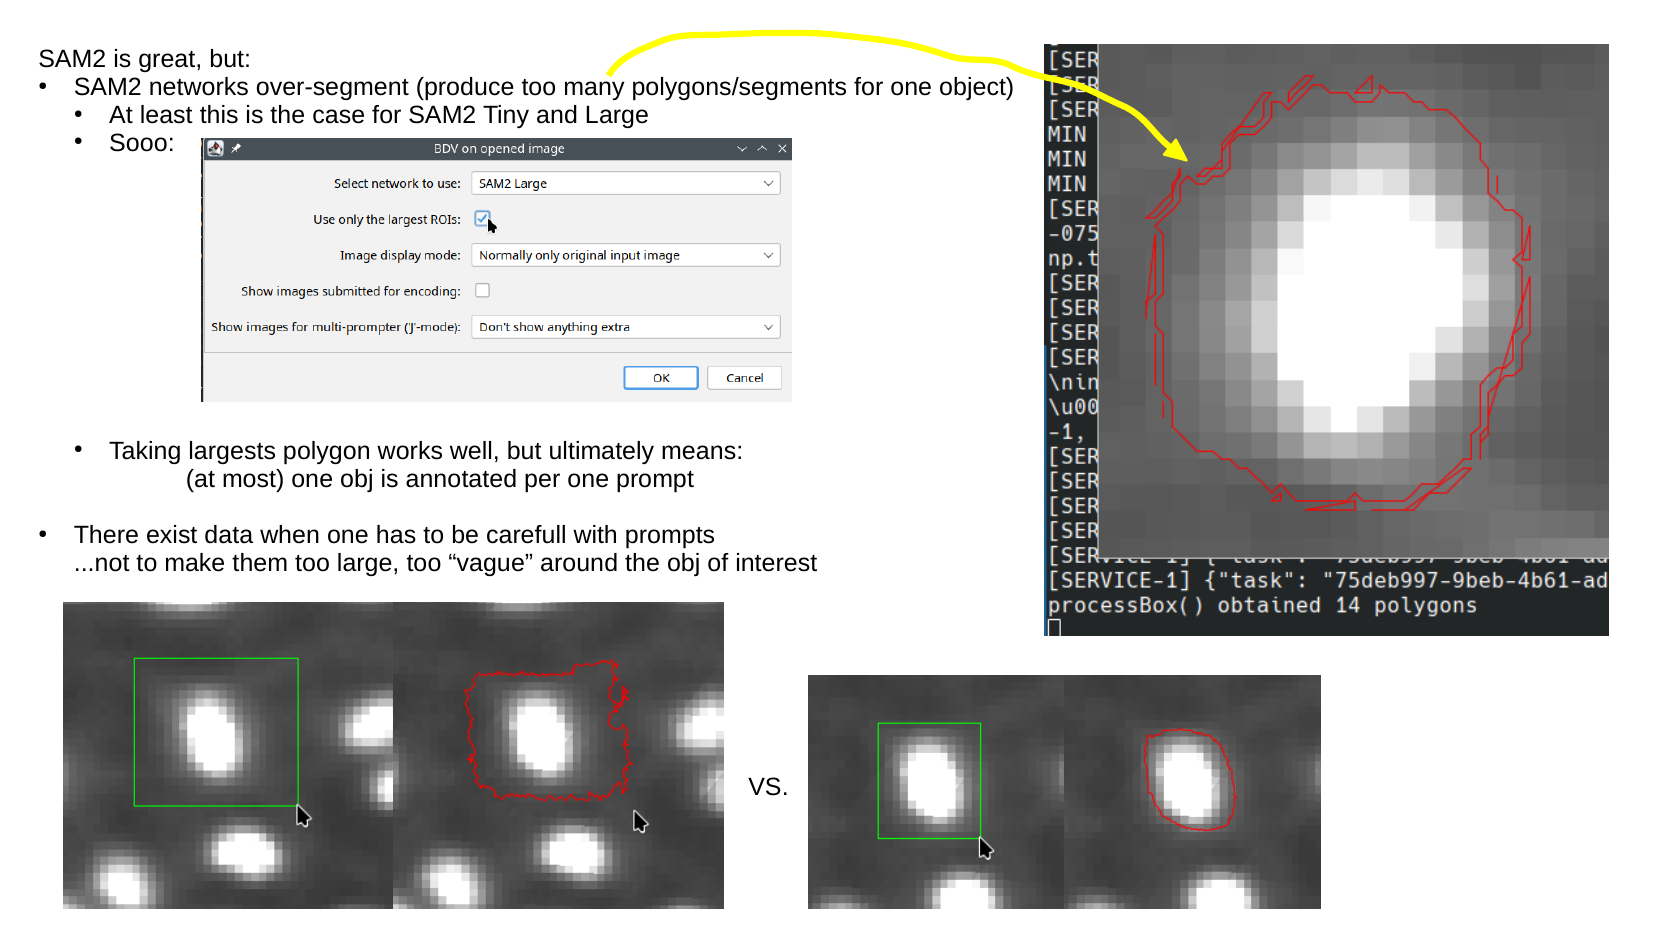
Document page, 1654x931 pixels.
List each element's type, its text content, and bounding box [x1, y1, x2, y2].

picture [1044, 44, 1609, 636]
picture [201, 138, 792, 403]
picture [808, 675, 1321, 909]
subtitle SAM2 is great, but: SAM2 networks over-segment (produce too many polygons/segments for one object) At least this is the case for SAM2 Tiny and Large Sooo: Taking largests polygon works well, but ultimately means: (at most) one obj is annotated per one prompt There exist data when one has to be carefull with prompts ...not to make them too large, too “vague” around the obj of interest VS. [38, 44, 1620, 897]
picture [63, 602, 724, 909]
